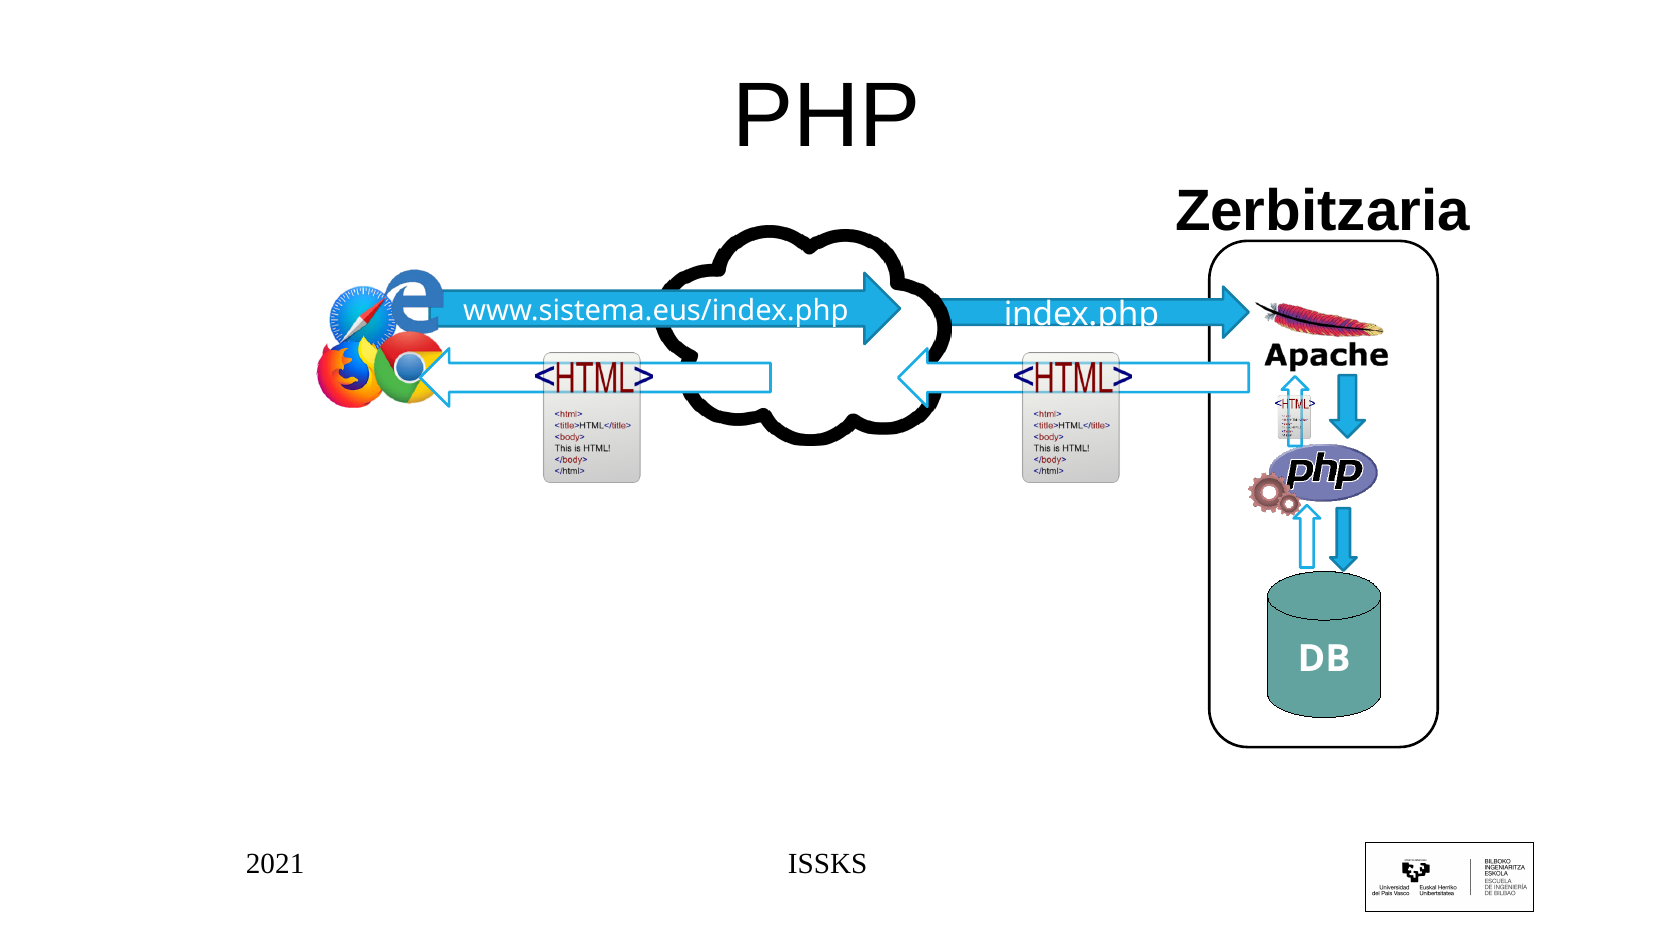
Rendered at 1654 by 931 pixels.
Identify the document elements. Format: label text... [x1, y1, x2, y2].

picture [1248, 295, 1400, 376]
picture [1014, 352, 1132, 483]
text_box index.php [952, 286, 1249, 338]
title PHP [82, 37, 1571, 193]
picture [535, 352, 653, 483]
text_box [653, 362, 771, 393]
text_box DB [1267, 571, 1381, 718]
picture [1275, 395, 1315, 439]
text_box [419, 348, 535, 407]
text_box www.sistema.eus/index.php [451, 272, 901, 345]
text_box [898, 348, 1014, 407]
picture [654, 225, 952, 446]
picture [1366, 843, 1533, 911]
text_box [1132, 240, 1438, 748]
picture [1248, 442, 1379, 516]
text_box Zerbitzaria [1160, 165, 1485, 250]
picture [315, 265, 451, 409]
